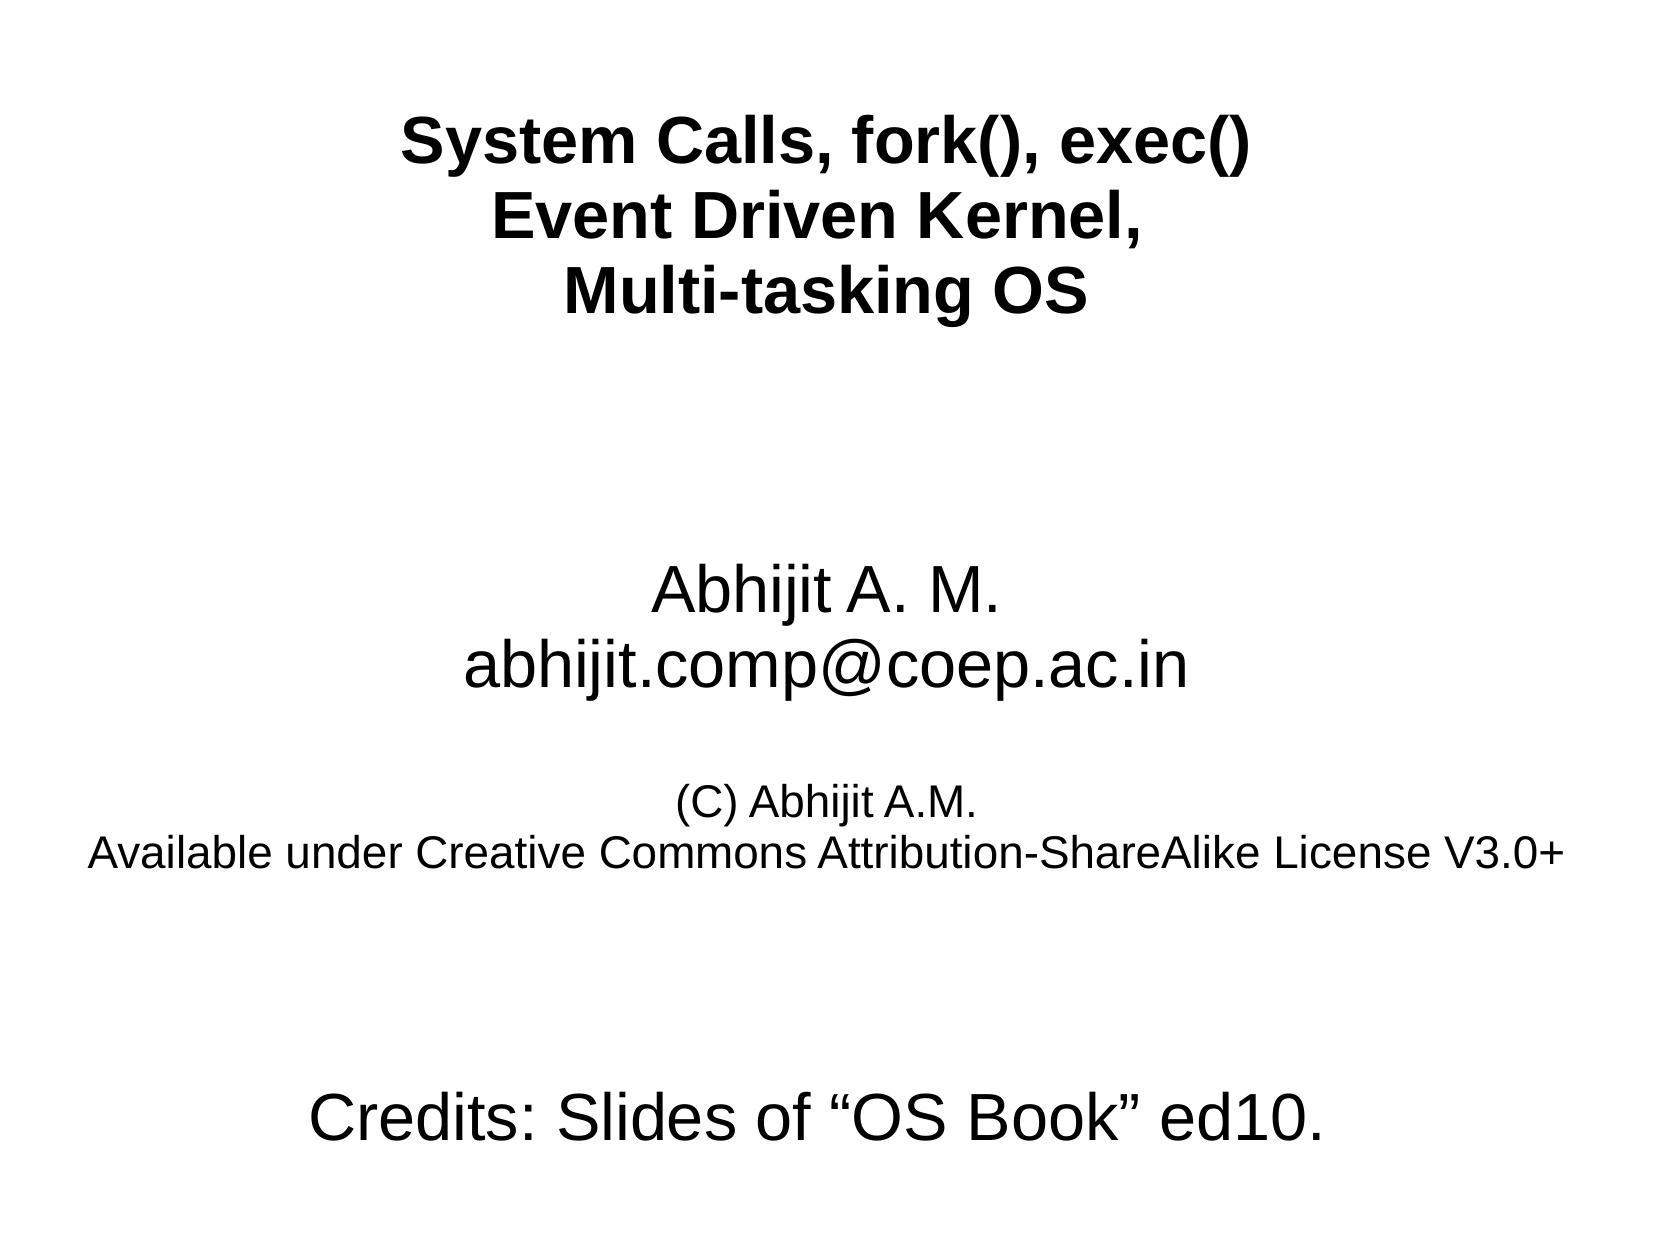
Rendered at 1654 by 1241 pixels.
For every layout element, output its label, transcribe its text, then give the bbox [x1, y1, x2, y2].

subtitle System Calls, fork(), exec() Event Driven Kernel, Multi-tasking OS Abhijit A. M. abhijit.comp@coep.ac.in (C) Abhijit A.M. Available under Creative Commons Attribution-ShareAlike License V3.0+ Credits: Slides of “OS Book” ed10. [82, 103, 1571, 1230]
